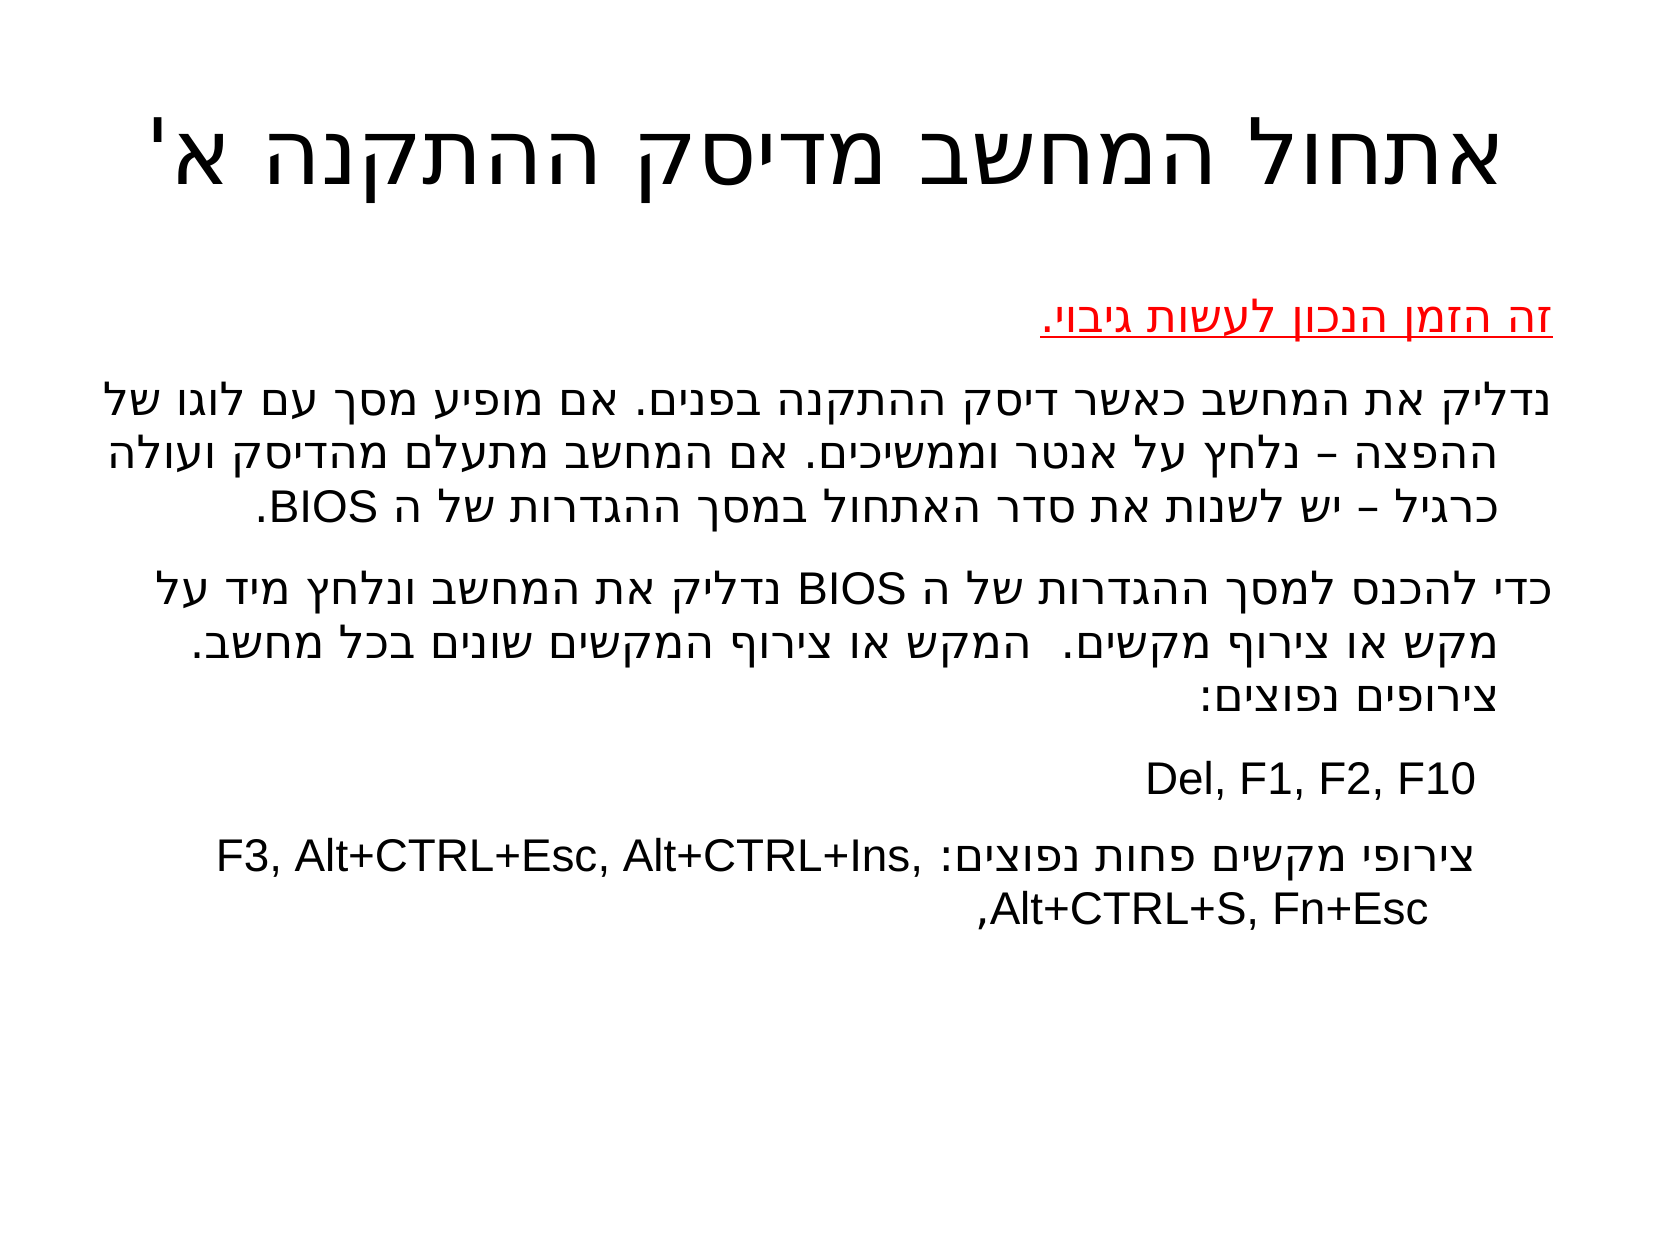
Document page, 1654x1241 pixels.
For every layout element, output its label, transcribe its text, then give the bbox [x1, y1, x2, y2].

list זה הזמן הנכון לעשות גיבוי. נדליק את המחשב כאשר דיסק ההתקנה בפנים. אם מופיע מסך עם לוגו של ההפצה – נלחץ על אנטר וממשיכים. אם המחשב מתעלם מהדיסק ועולה כרגיל – יש לשנות את סדר האתחול במסך ההגדרות של ה BIOS. כדי להכנס למסך ההגדרות של ה BIOS נדליק את המחשב ונלחץ מיד על מקש או צירוף מקשים. המקש או צירוף המקשים שונים בכל מחשב. צירופים נפוצים: Del, F1, F2, F10 צירופי מקשים פחות נפוצים: F3, Alt+CTRL+Esc, Alt+CTRL+Ins, Alt+CTRL+S, Fn+Esc, [82, 290, 1571, 1109]
title אתחול המחשב מדיסק ההתקנה א' [82, 49, 1571, 257]
